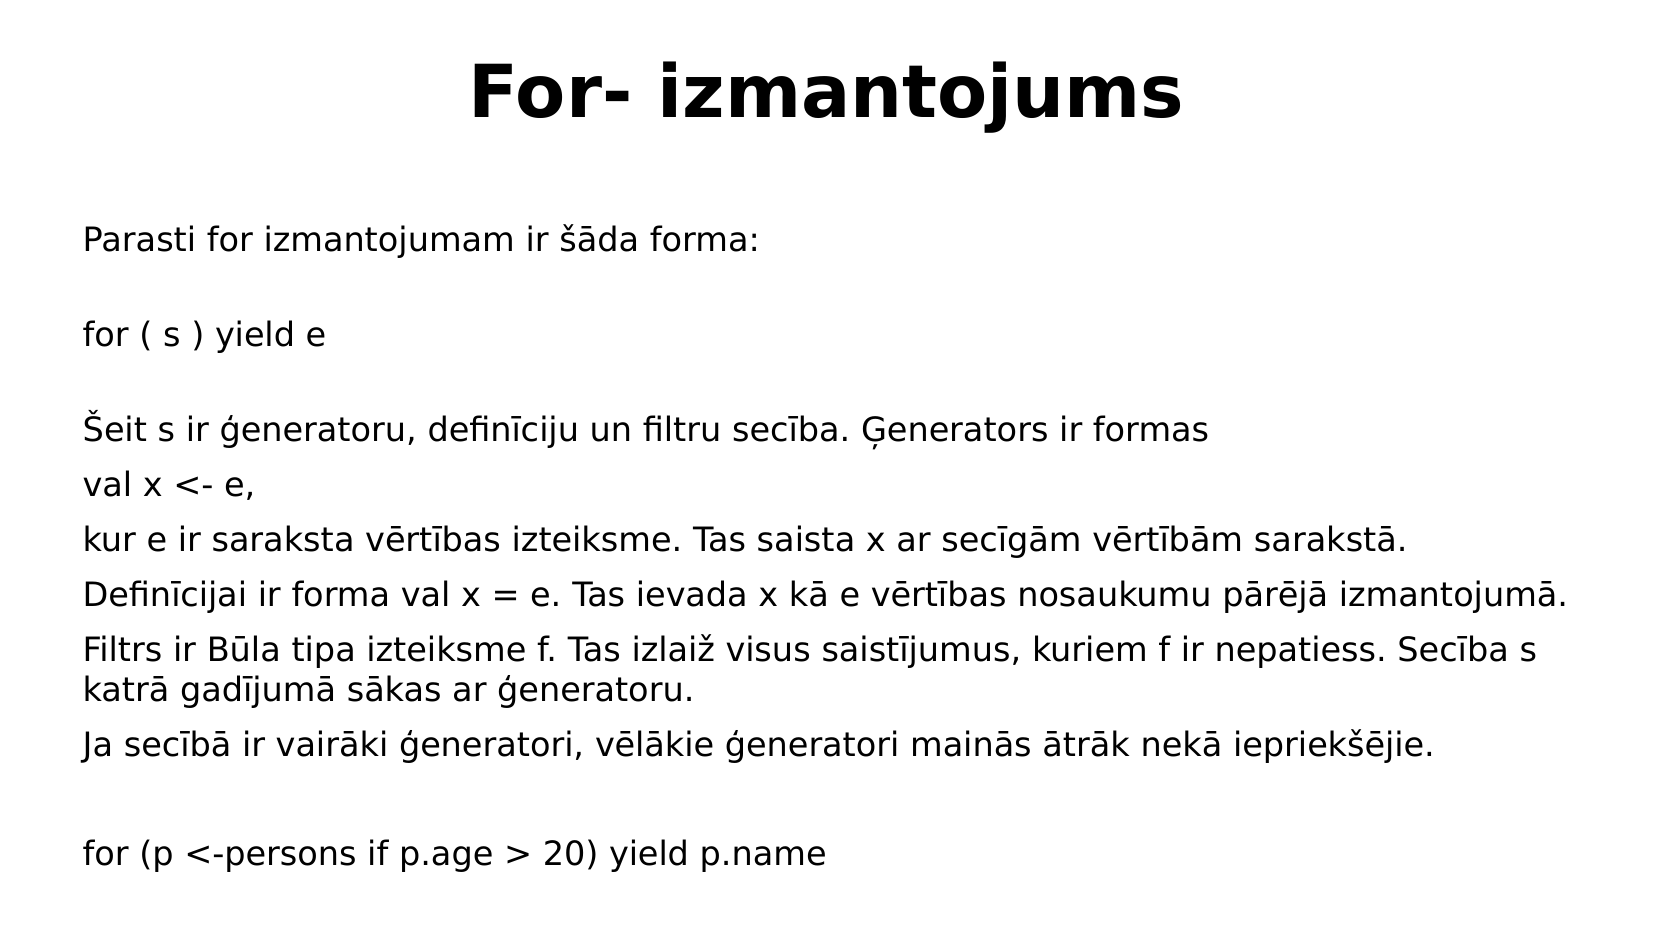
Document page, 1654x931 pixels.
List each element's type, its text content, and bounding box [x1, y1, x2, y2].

list Parasti for izmantojumam ir šāda forma: for ( s ) yield e Šeit s ir ģeneratoru, definīciju un filtru secība. Ģenerators ir formas val x <- e, kur e ir saraksta vērtības izteiksme. Tas saista x ar secīgām vērtībām sarakstā. Definīcijai ir forma val x = e. Tas ievada x kā e vērtības nosaukumu pārējā izmantojumā. Filtrs ir Būla tipa izteiksme f. Tas izlaiž visus saistījumus, kuriem f ir nepatiess. Secība s katrā gadījumā sākas ar ģeneratoru. Ja secībā ir vairāki ģeneratori, vēlākie ģeneratori mainās ātrāk nekā iepriekšējie. for (p <-persons if p.age > 20) yield p.name [82, 217, 1571, 886]
title For- izmantojums [82, 37, 1571, 147]
